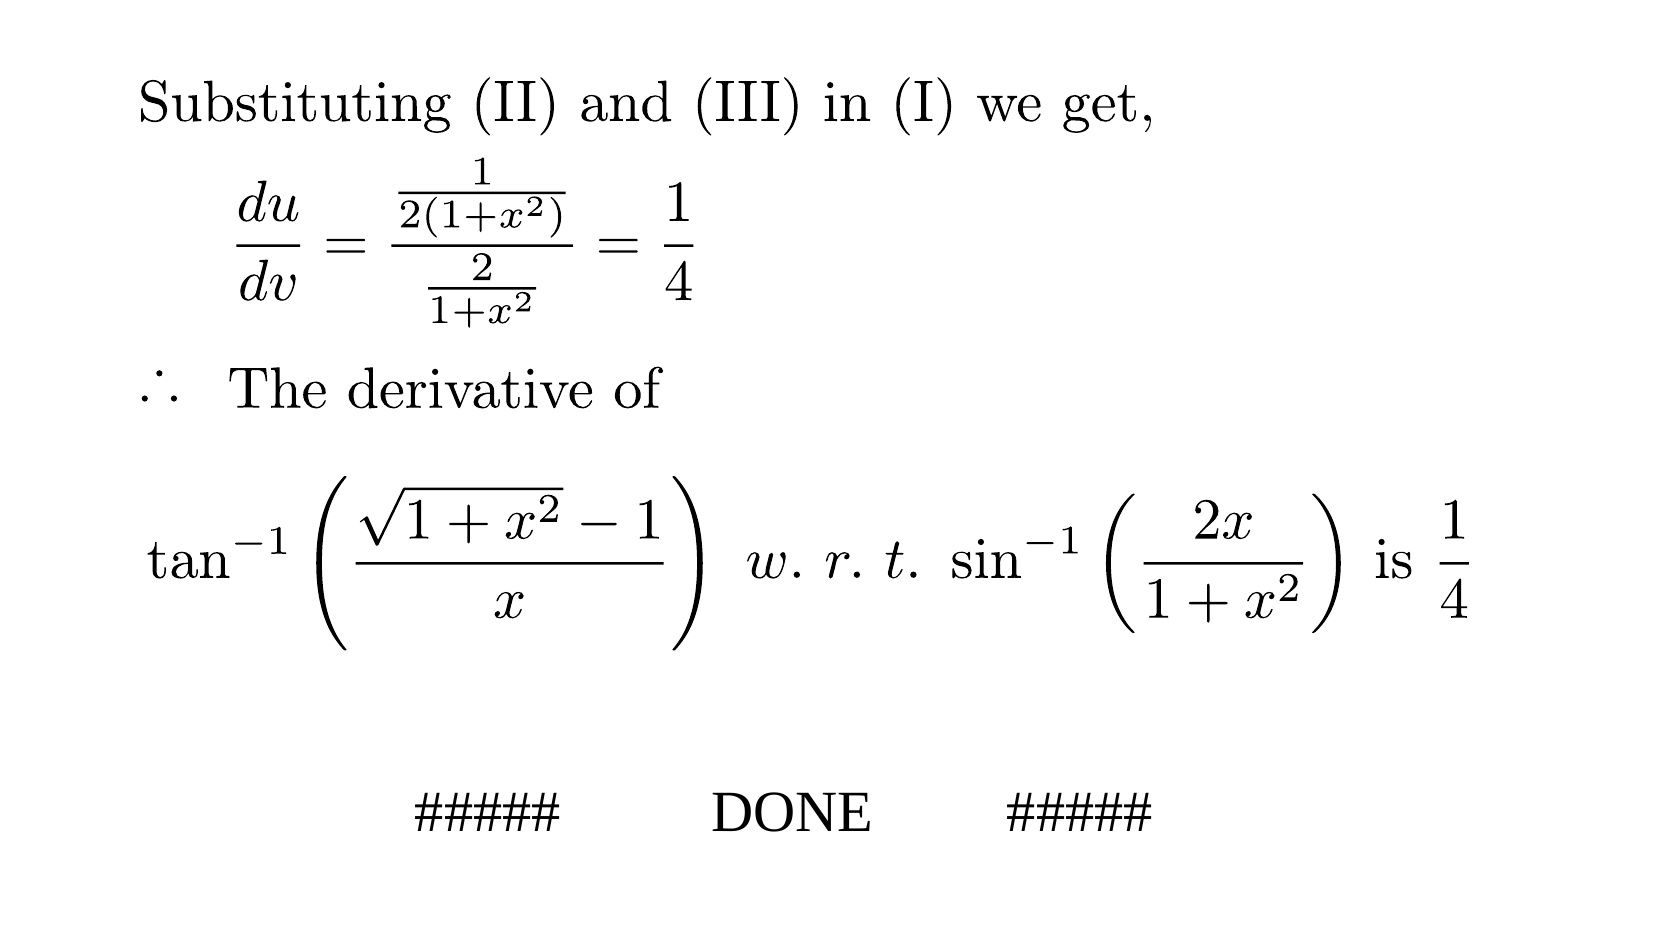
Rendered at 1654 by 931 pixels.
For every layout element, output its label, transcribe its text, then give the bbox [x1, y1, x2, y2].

text_box [236, 157, 694, 328]
title ##### DONE ##### [47, 37, 1619, 886]
text_box [141, 370, 178, 402]
text_box [1375, 499, 1469, 618]
text_box [147, 476, 1341, 651]
text_box [140, 77, 1151, 136]
text_box [229, 366, 664, 409]
